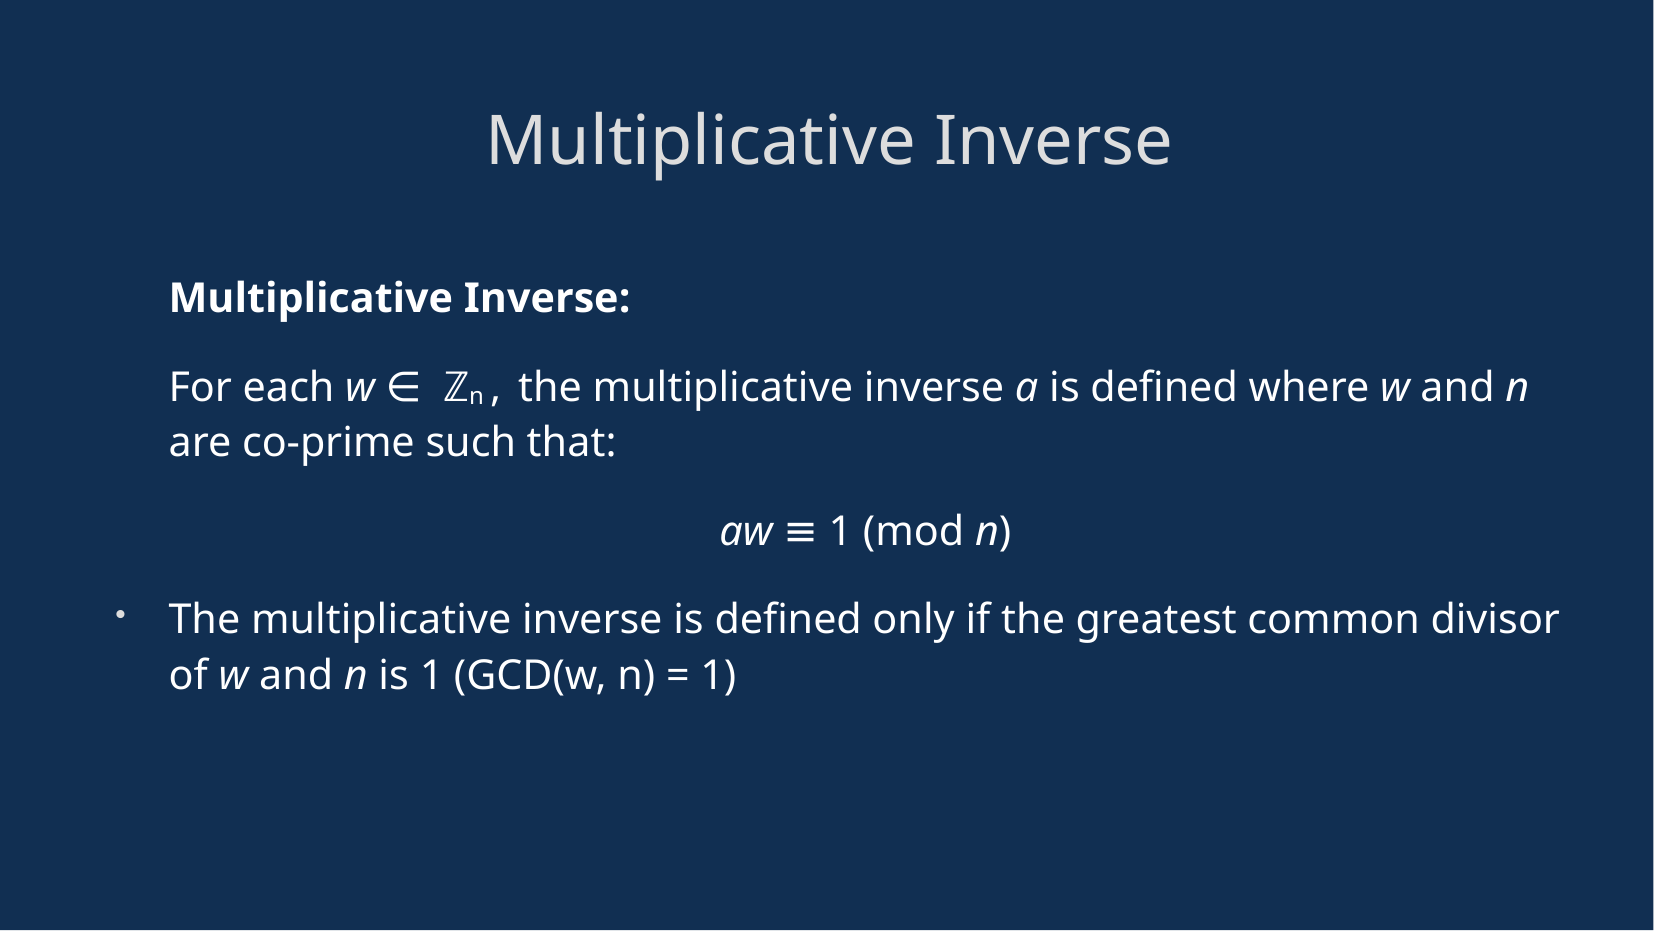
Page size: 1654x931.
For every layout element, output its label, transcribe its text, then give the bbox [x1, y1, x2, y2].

list Multiplicative Inverse: For each w ∈ ℤn , the multiplicative inverse a is defined where w and n are co-prime such that: aw ≡ 1 (mod n) The multiplicative inverse is defined only if the greatest common divisor of w and n is 1 (GCD(w, n) = 1) [97, 268, 1563, 806]
title Multiplicative Inverse [97, 56, 1563, 220]
